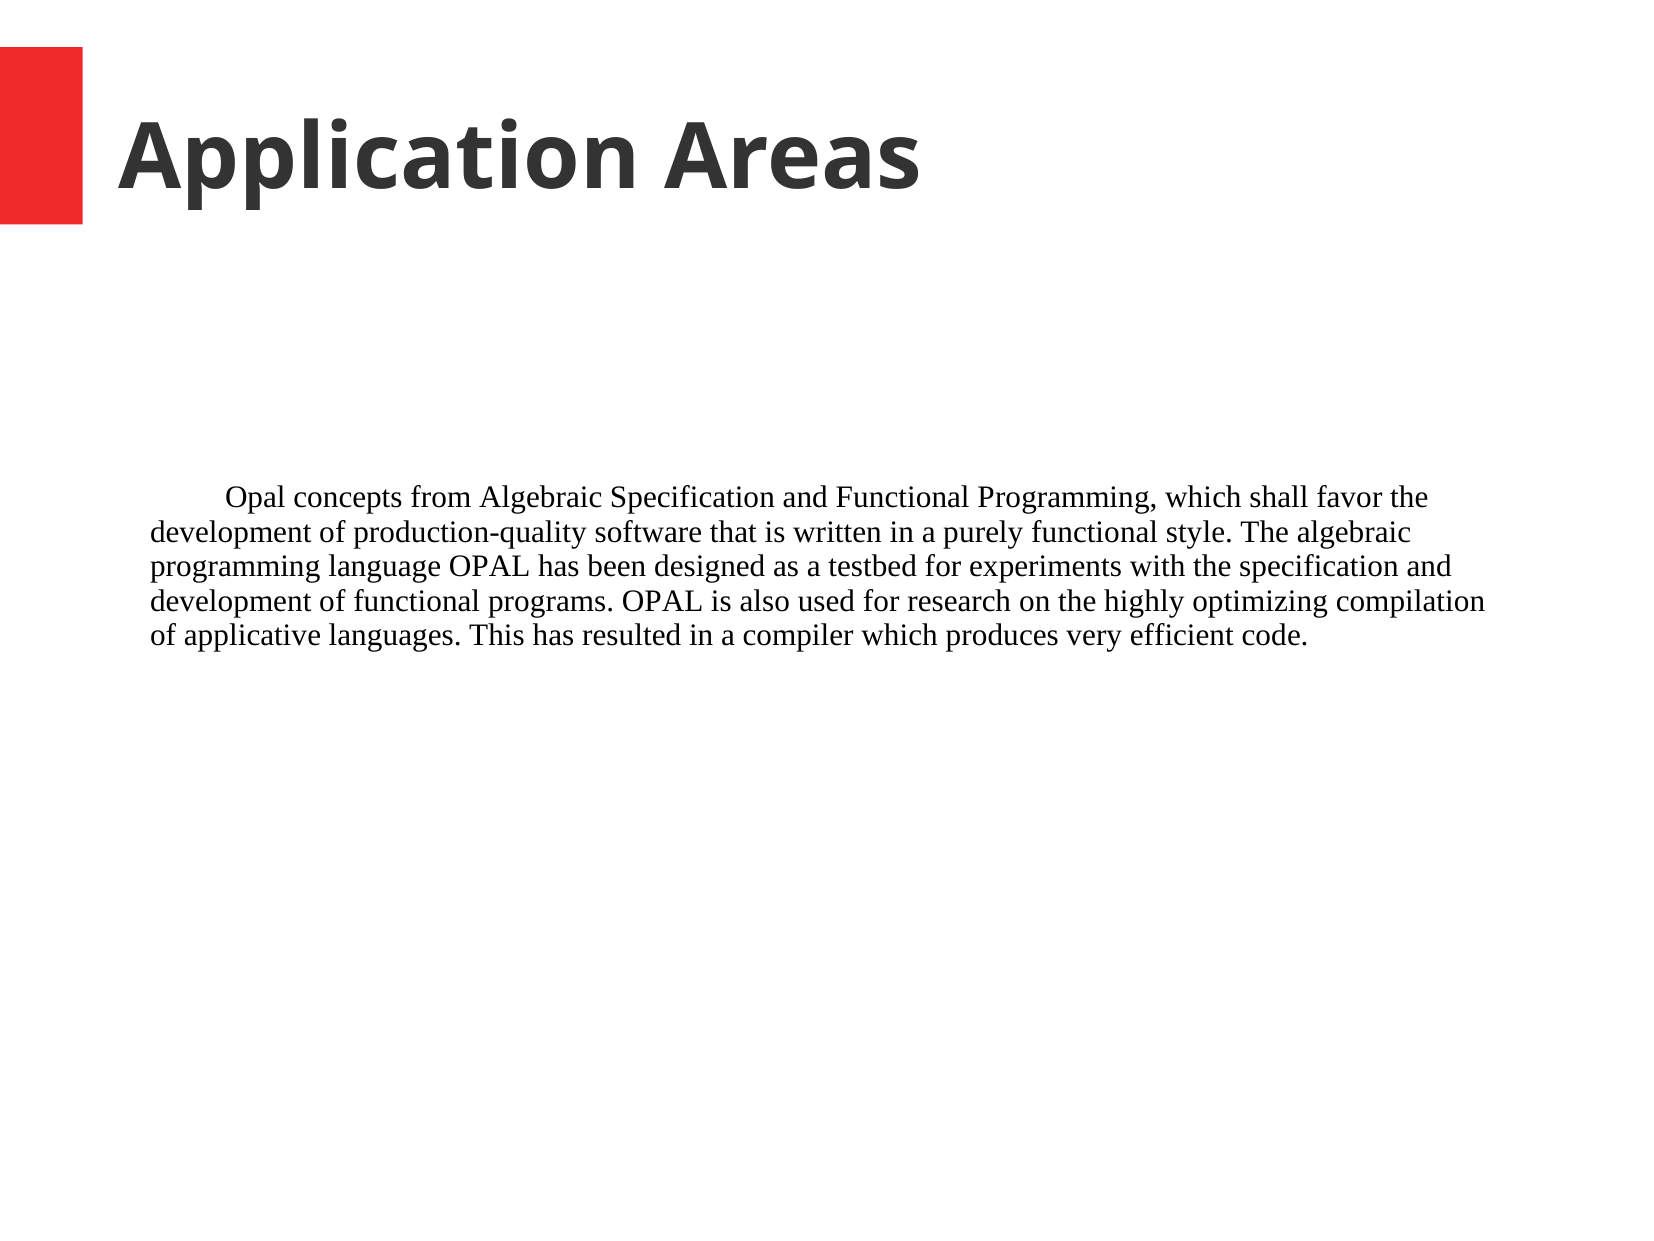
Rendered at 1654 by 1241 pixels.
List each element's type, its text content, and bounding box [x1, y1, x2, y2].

list Opal concepts from Algebraic Specification and Functional Programming, which shall favor the development of production-quality software that is written in a purely functional style. The algebraic programming language OPAL has been designed as a testbed for experiments with the specification and development of functional programs. OPAL is also used for research on the highly optimizing compilation of applicative languages. This has resulted in a compiler which produces very efficient code. [150, 480, 1501, 731]
title Application Areas [118, 49, 1571, 257]
